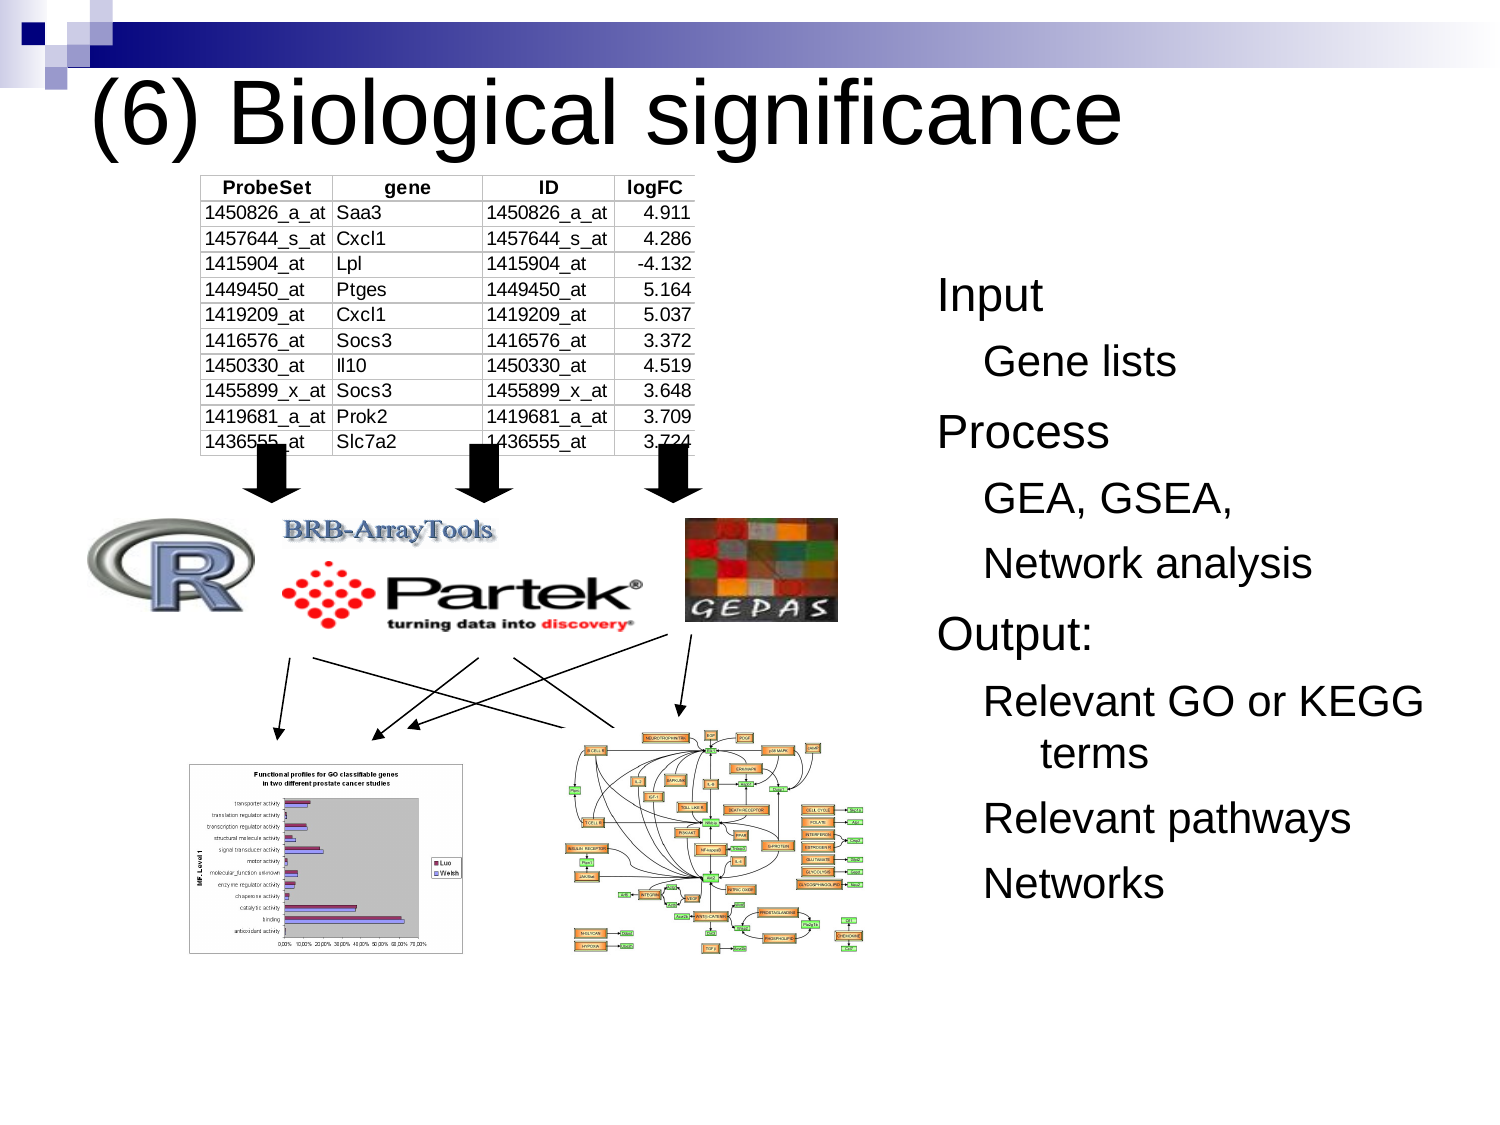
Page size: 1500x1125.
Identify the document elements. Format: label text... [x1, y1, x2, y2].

list Input Gene lists Process GEA, GSEA, Network analysis Output: Relevant GO or KEGG terms Relevant pathways Networks [903, 255, 1483, 1000]
picture [282, 561, 643, 632]
text_box [454, 443, 514, 504]
picture [282, 518, 499, 549]
picture [685, 518, 838, 622]
title (6) Biological significance [74, 28, 1476, 188]
chart [200, 174, 697, 457]
picture [187, 762, 465, 955]
text_box [242, 443, 302, 504]
picture [87, 518, 255, 612]
picture [562, 728, 865, 956]
text_box [643, 443, 703, 504]
